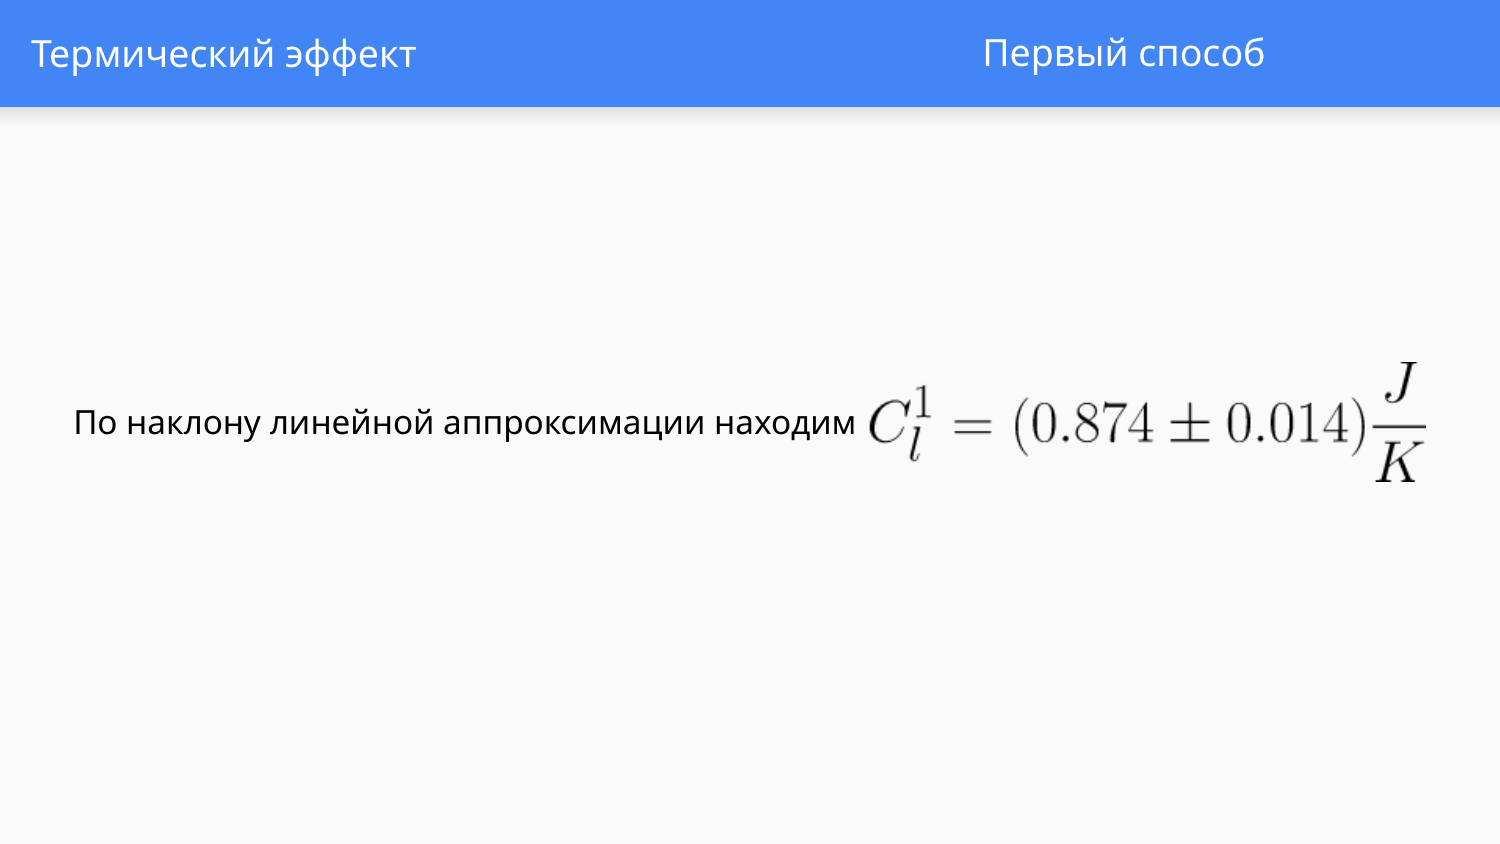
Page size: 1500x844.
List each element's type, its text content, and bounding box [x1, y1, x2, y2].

title Термический эффект [16, 2, 465, 102]
text_box Первый способ [967, 14, 1426, 90]
picture [867, 362, 1426, 482]
text_box По наклону линейной аппроксимации находим [58, 386, 901, 457]
